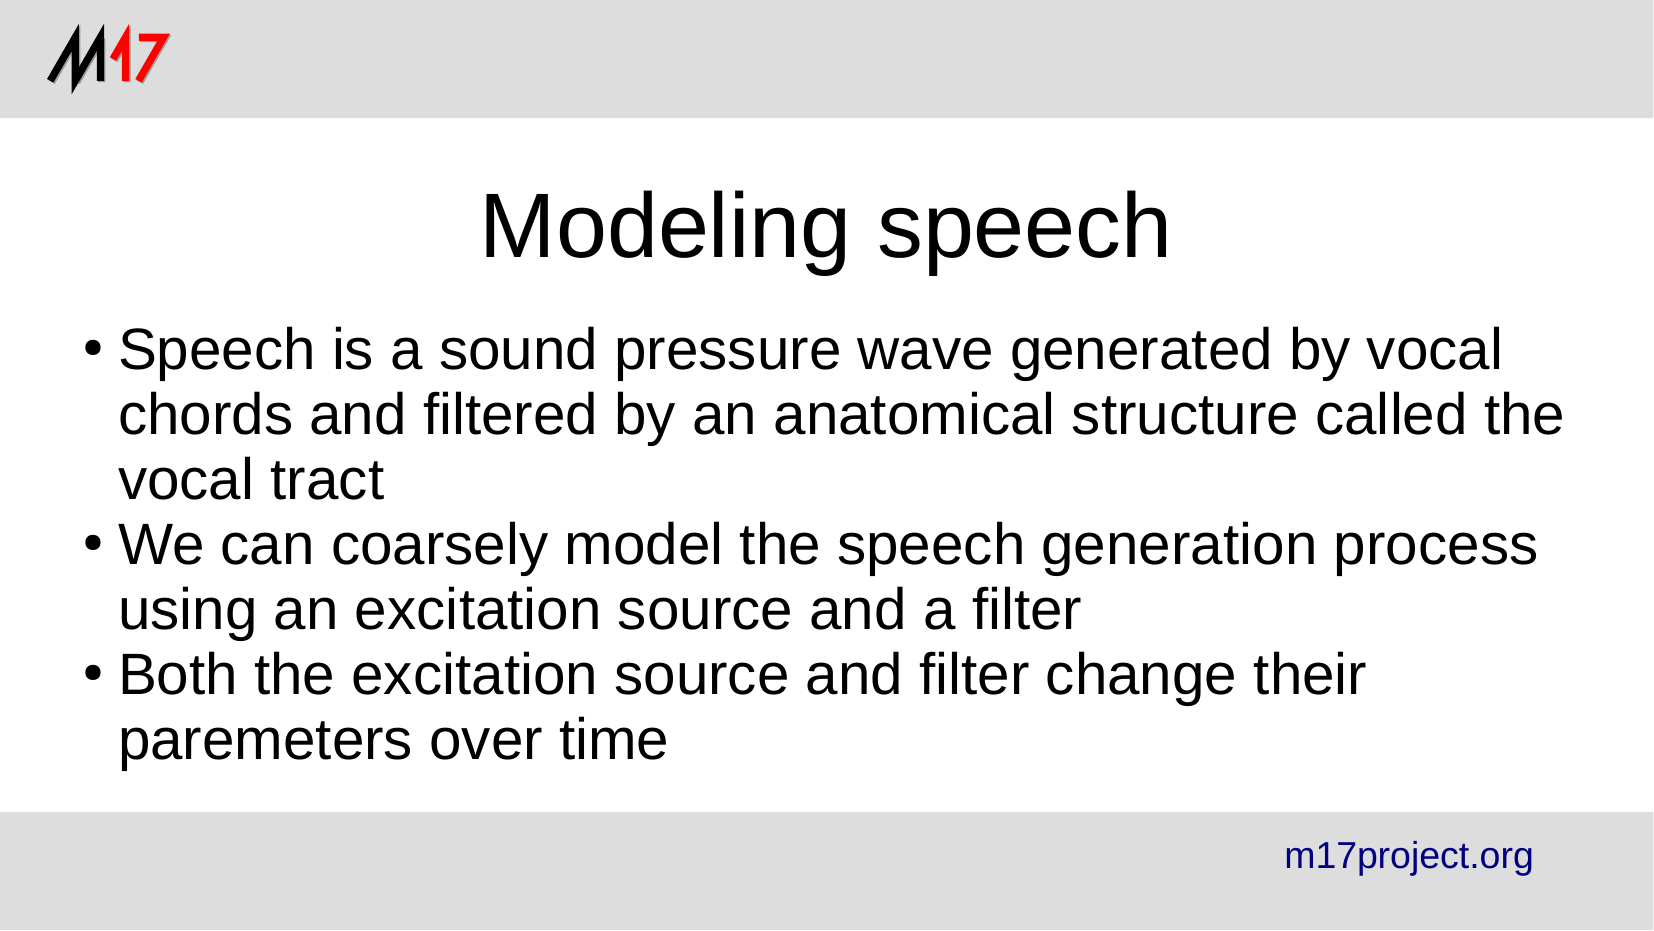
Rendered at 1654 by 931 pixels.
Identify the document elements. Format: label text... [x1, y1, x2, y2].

picture [39, 16, 178, 102]
title Modeling speech [82, 147, 1571, 303]
text_box [0, 812, 1654, 931]
text_box m17project.org [1269, 826, 1654, 897]
subtitle Speech is a sound pressure wave generated by vocal chords and filtered by an anatomical structure called the vocal tract We can coarsely model the speech generation process using an excitation source and a filter Both the excitation source and filter change their paremeters over time [82, 316, 1571, 812]
text_box [0, 0, 1654, 119]
